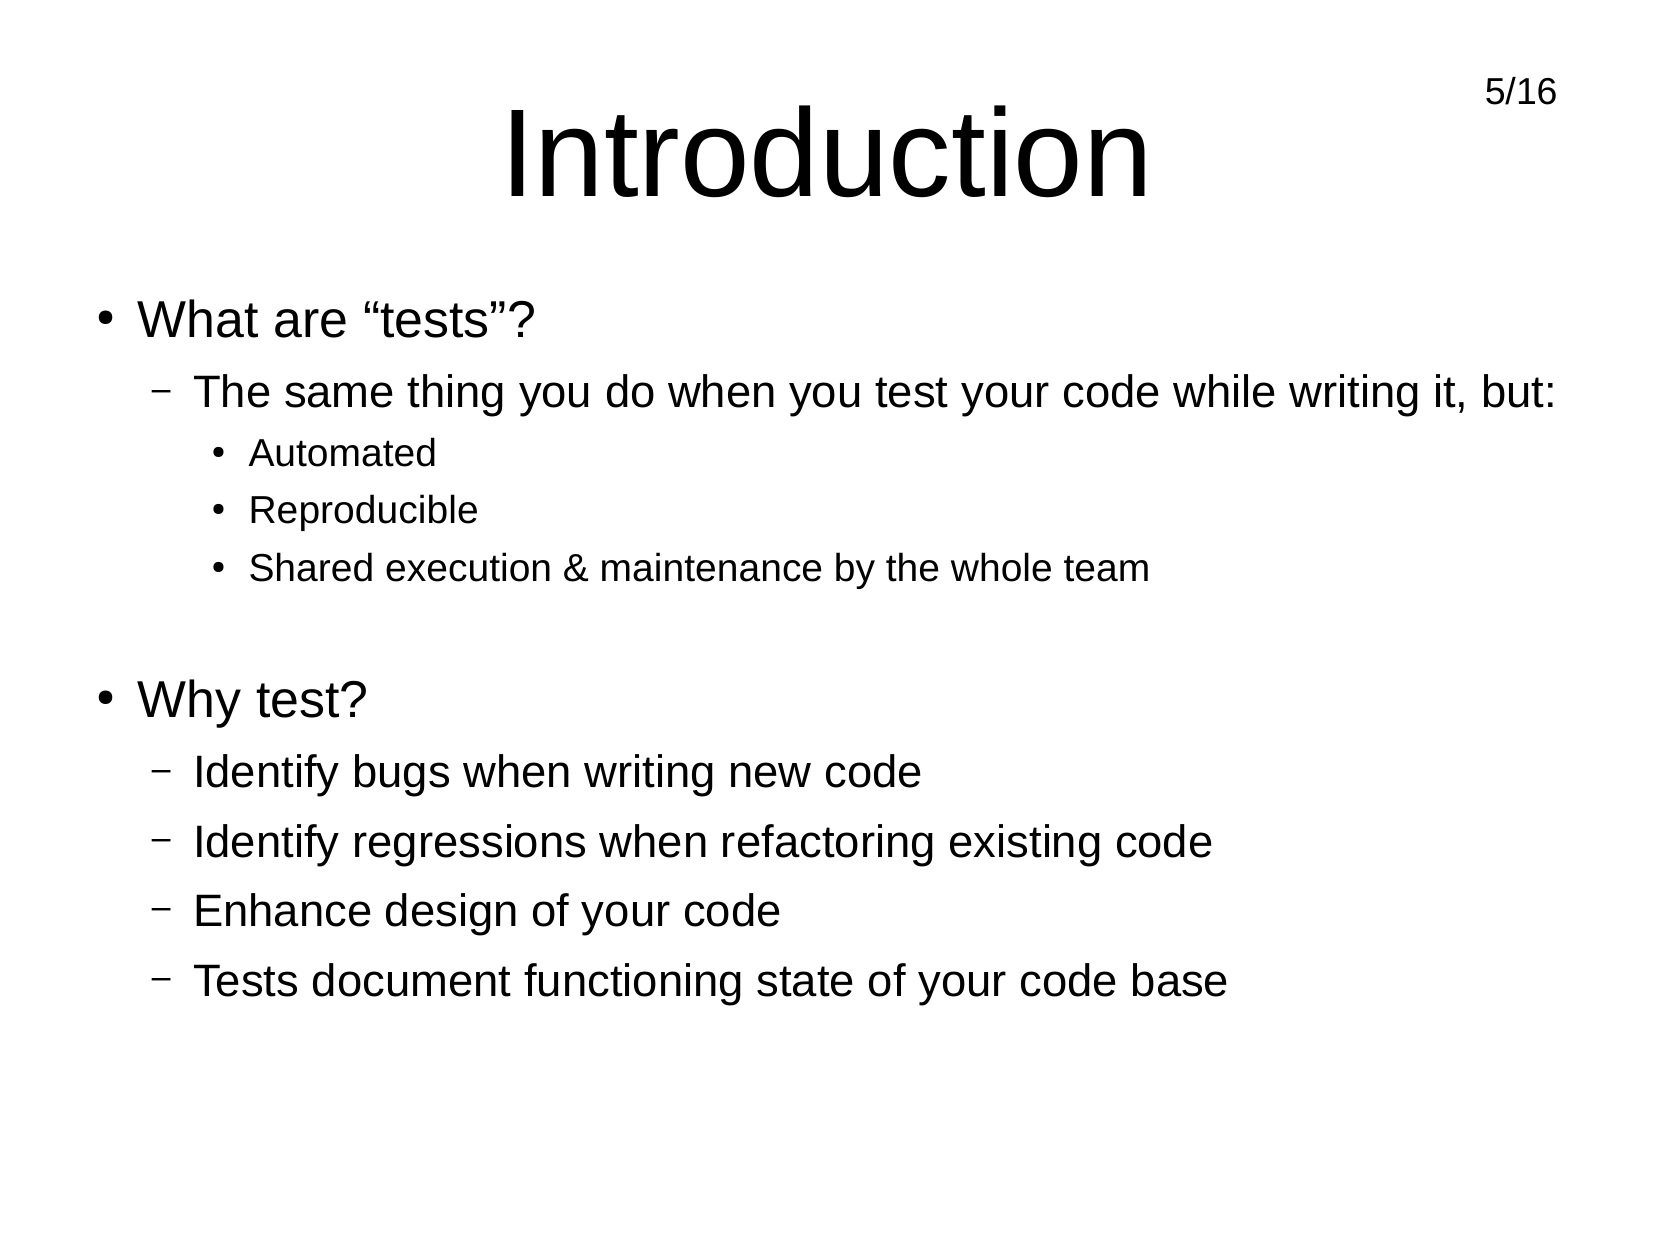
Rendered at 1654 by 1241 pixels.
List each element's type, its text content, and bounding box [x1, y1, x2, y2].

list What are “tests”? The same thing you do when you test your code while writing it, but: Automated Reproducible Shared execution & maintenance by the whole team Why test? Identify bugs when writing new code Identify regressions when refactoring existing code Enhance design of your code Tests document functioning state of your code base [82, 290, 1571, 1010]
text_box <number>/16 [1470, 63, 1606, 162]
title Introduction [82, 49, 1571, 257]
